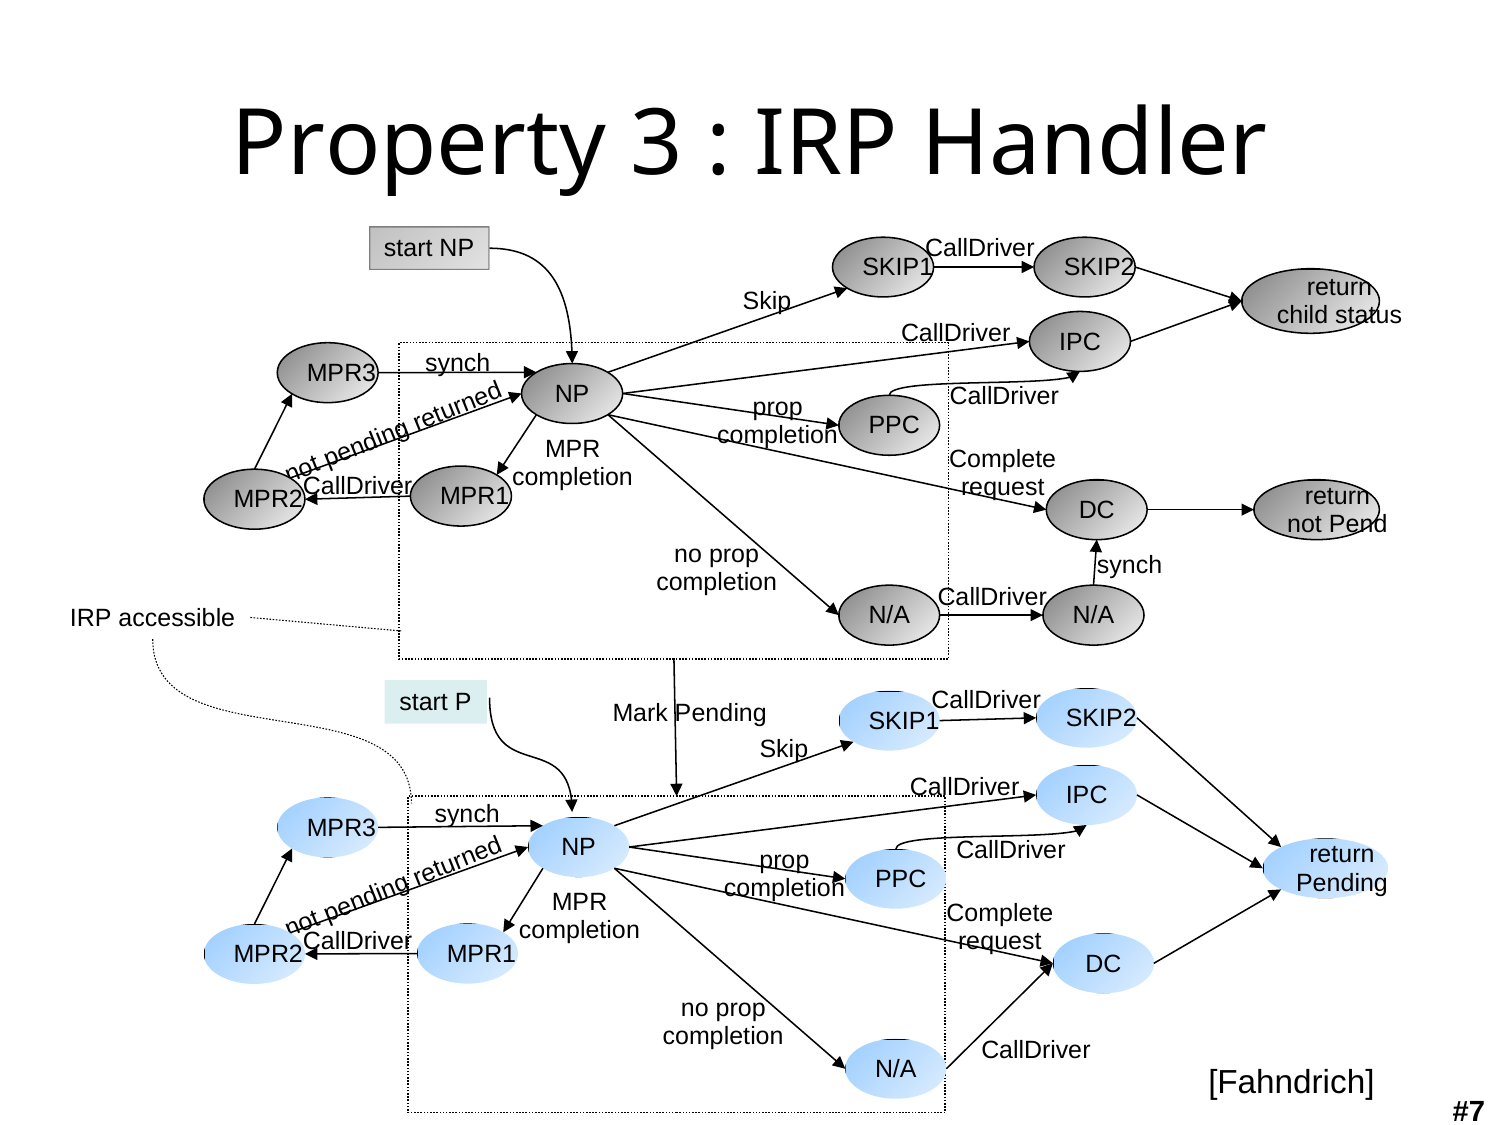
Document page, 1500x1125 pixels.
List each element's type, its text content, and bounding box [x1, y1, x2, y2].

text_box Complete request [934, 437, 1072, 509]
text_box not pending returned [293, 396, 523, 492]
text_box CallDriver [941, 827, 1081, 872]
text_box MPR2 [203, 924, 305, 984]
text_box CallDriver [910, 226, 1050, 270]
text_box CallDriver [966, 1028, 1106, 1072]
text_box return not Pend [1253, 479, 1380, 540]
text_box CallDriver [916, 678, 1056, 723]
text_box MPR1 [419, 923, 518, 984]
text_box DC [1053, 933, 1154, 994]
text_box MPR completion [504, 880, 656, 952]
text_box prop completion [702, 384, 854, 457]
text_box MPR completion [631, 880, 656, 902]
text_box SKIP1 [838, 690, 940, 751]
text_box return Pending [1262, 838, 1389, 899]
text_box DC [1046, 479, 1148, 540]
text_box N/A [845, 1038, 947, 1099]
text_box SKIP2 [1036, 687, 1137, 748]
text_box [Fahndrich] [1193, 1055, 1390, 1108]
text_box MPR2 [203, 469, 305, 530]
text_box PPC [854, 395, 940, 456]
title Property 3 : IRP Handler [24, 45, 1476, 233]
text_box start NP [369, 226, 490, 270]
text_box CallDriver [922, 574, 1062, 619]
text_box SKIP2 [1034, 237, 1136, 297]
text_box synch [1081, 542, 1178, 587]
text_box MPR3 [277, 342, 378, 403]
text_box not pending returned [292, 853, 523, 946]
text_box CallDriver [934, 374, 1074, 418]
text_box no prop completion [647, 985, 799, 1058]
text_box CallDriver [886, 310, 1026, 355]
text_box MPR1 [410, 466, 512, 527]
text_box IPC [1036, 764, 1137, 825]
text_box start P [384, 680, 487, 724]
text_box synch [410, 341, 506, 371]
text_box Skip [727, 279, 807, 323]
text_box Complete request [931, 891, 1069, 963]
text_box N/A [1042, 586, 1145, 646]
text_box CallDriver [304, 918, 428, 963]
text_box no prop completion [641, 532, 793, 604]
text_box prop completion [709, 838, 861, 910]
text_box IPC [1029, 311, 1131, 372]
text_box CallDriver [949, 797, 1035, 808]
text_box MPR completion [625, 427, 649, 448]
text_box CallDriver [895, 764, 1035, 808]
text_box CallDriver [304, 497, 413, 508]
text_box CallDriver [938, 344, 1026, 355]
text_box IRP accessible [54, 595, 251, 640]
text_box MPR3 [277, 797, 378, 858]
text_box PPC [861, 848, 947, 909]
text_box MPR completion [497, 427, 649, 499]
text_box return child status [1241, 268, 1380, 334]
text_box synch [410, 374, 474, 385]
text_box SKIP1 [832, 237, 934, 297]
text_box N/A [838, 585, 940, 646]
text_box Skip [744, 727, 824, 772]
text_box NP [528, 816, 630, 878]
text_box CallDriver [307, 463, 428, 498]
text_box synch [419, 792, 516, 836]
text_box Mark Pending [597, 690, 783, 735]
text_box NP [521, 363, 623, 424]
text_box not pending returned [263, 374, 519, 476]
text_box not pending returned [263, 836, 518, 931]
